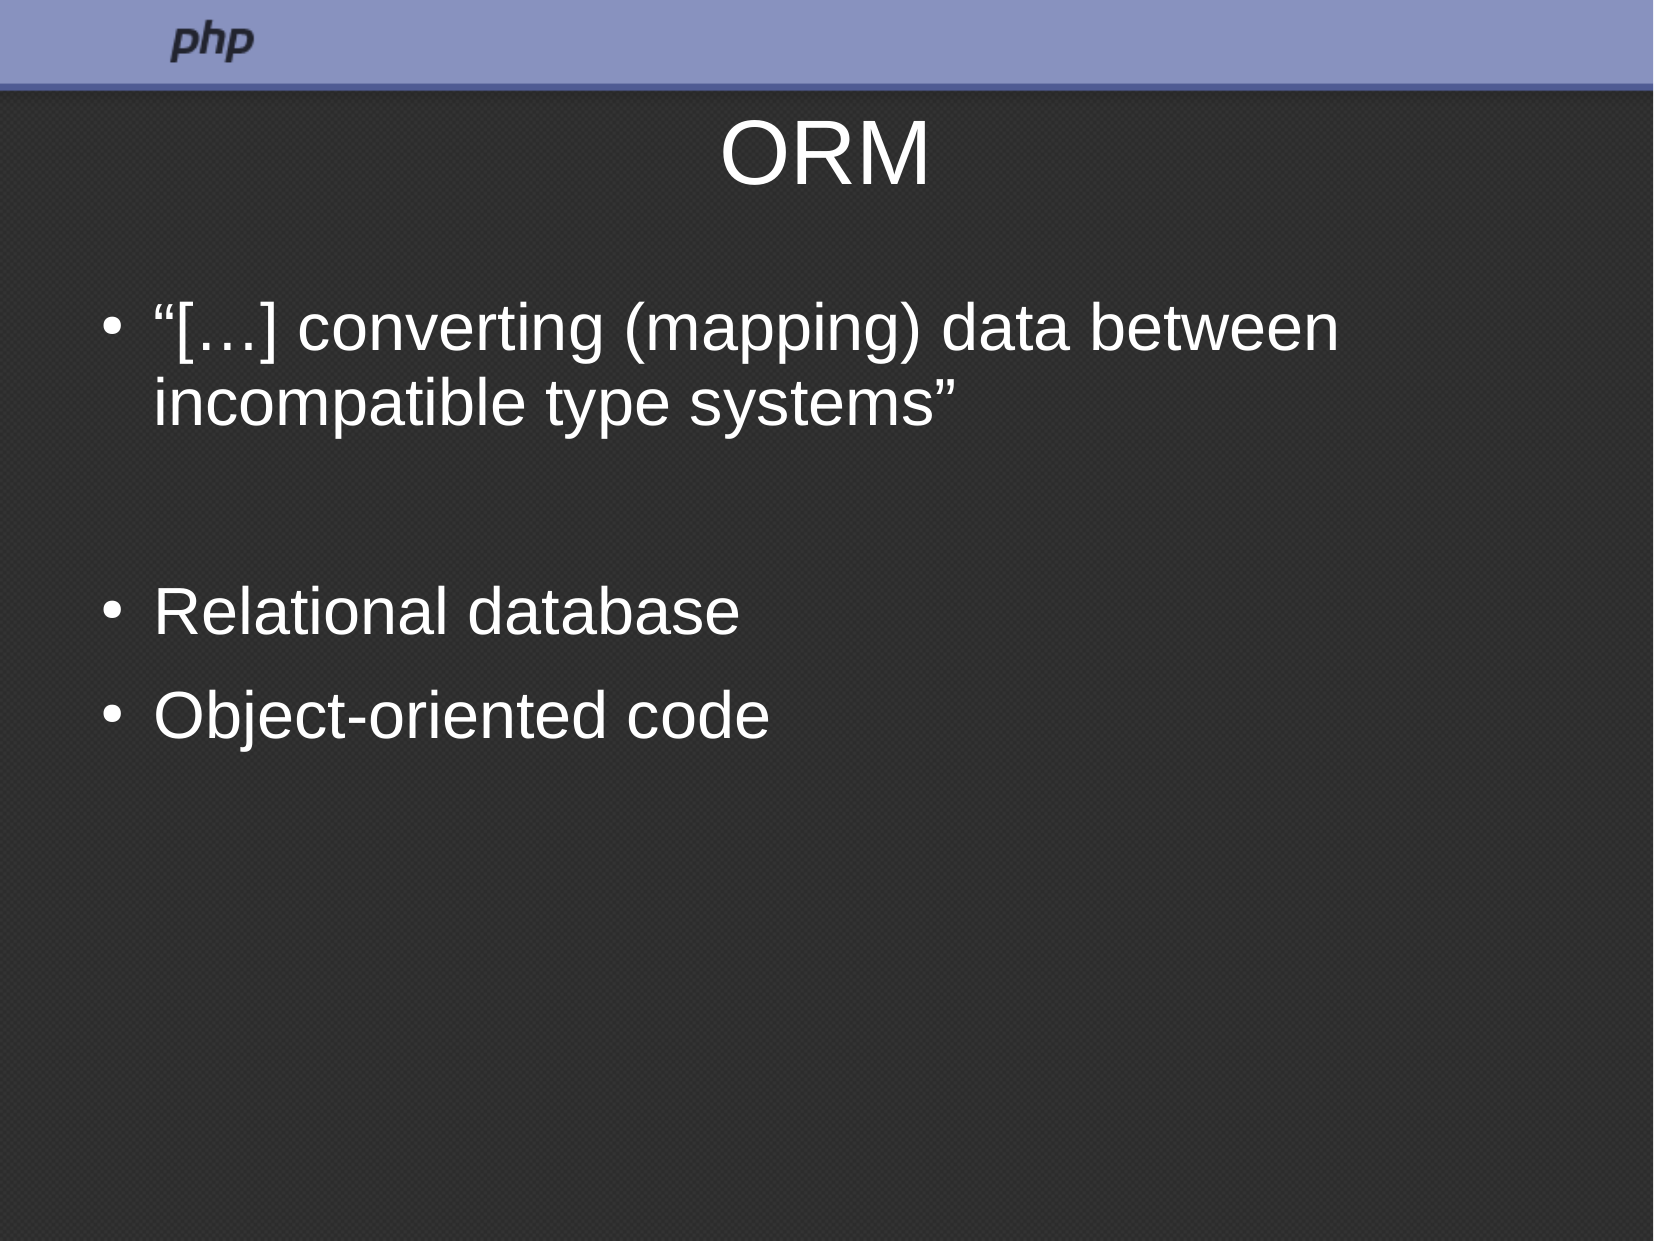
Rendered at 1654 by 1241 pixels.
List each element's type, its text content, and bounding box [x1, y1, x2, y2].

title ORM [82, 49, 1571, 257]
list “[…] converting (mapping) data between incompatible type systems” Relational database Object-oriented code [82, 290, 1571, 1010]
picture [0, 0, 1654, 1241]
